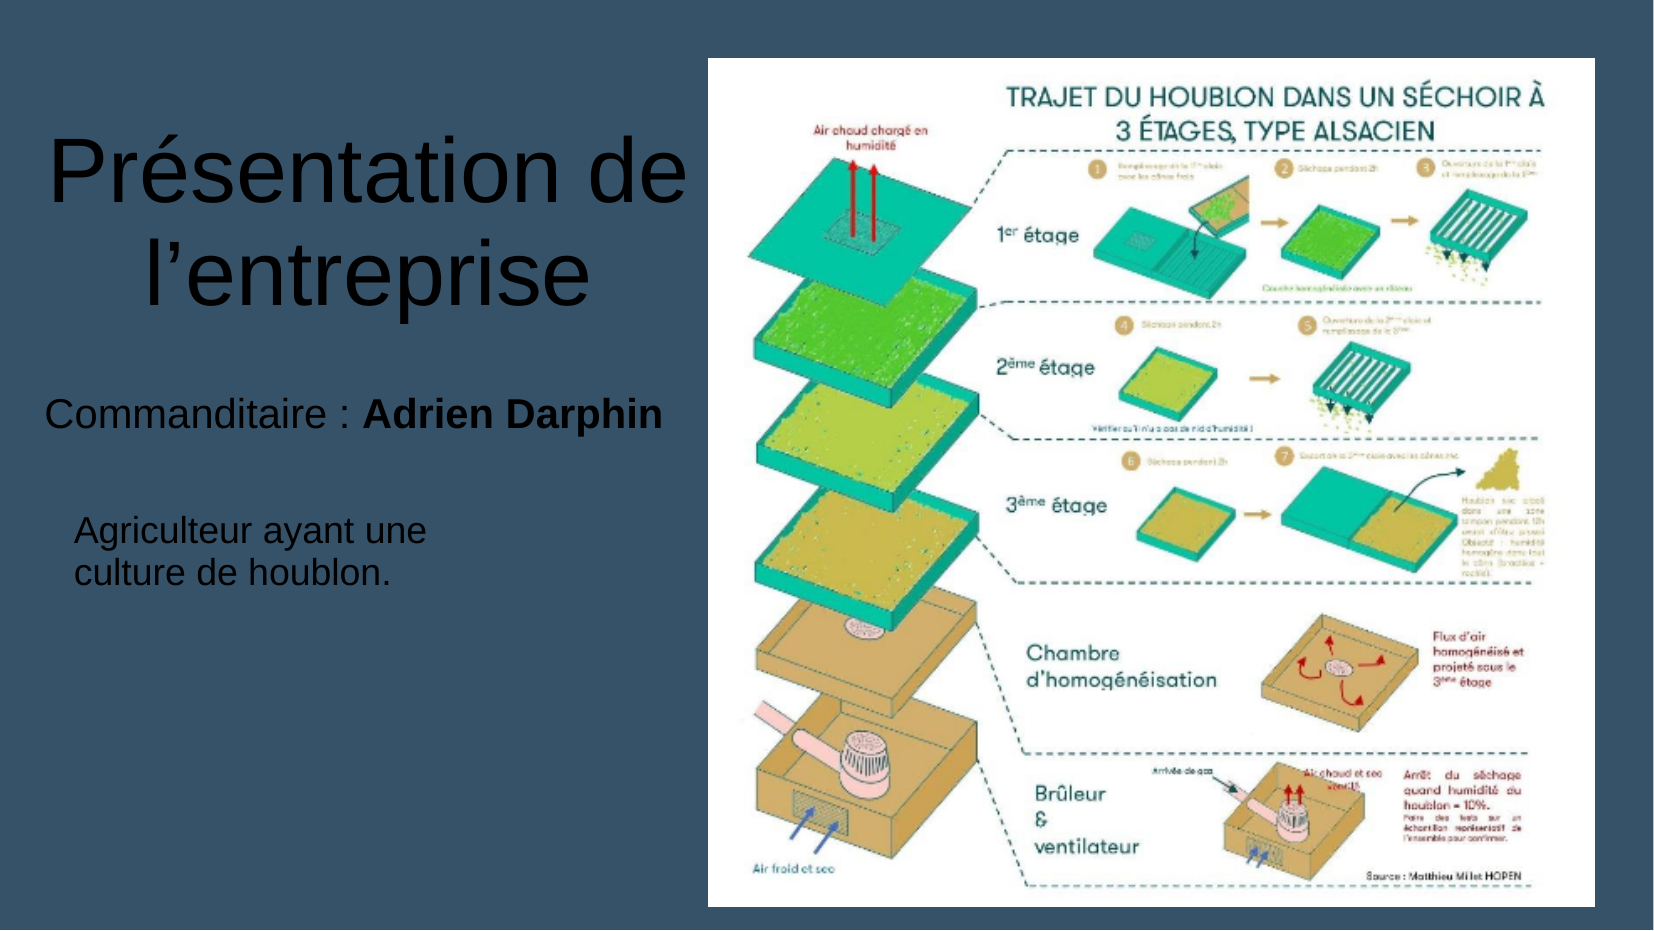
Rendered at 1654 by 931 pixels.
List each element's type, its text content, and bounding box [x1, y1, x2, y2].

text_box Agriculteur ayant une culture de houblon. [59, 502, 473, 601]
title Présentation de l’entreprise [0, 119, 708, 325]
picture [708, 58, 1595, 907]
text_box Commanditaire : Adrien Darphin [29, 383, 768, 502]
